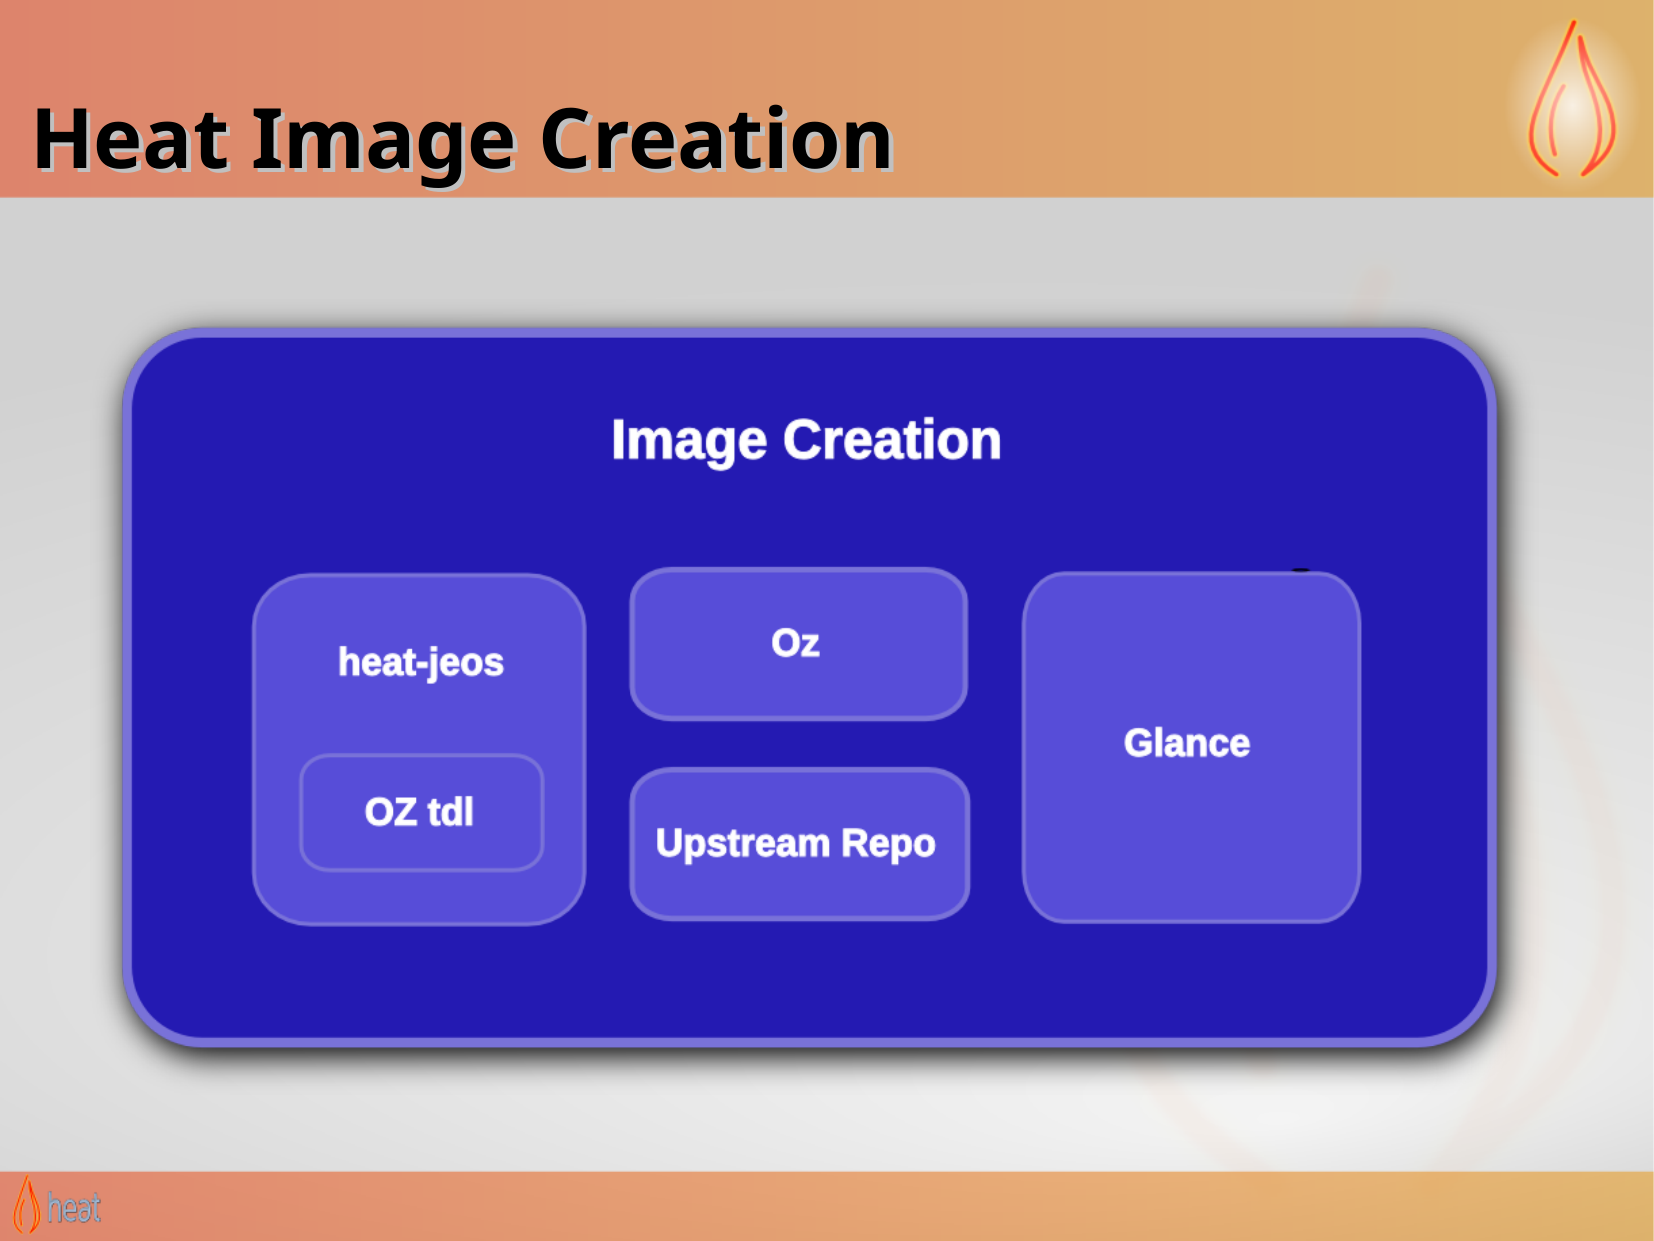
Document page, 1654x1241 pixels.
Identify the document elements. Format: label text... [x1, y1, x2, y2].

title Heat Image Creation [30, 23, 1606, 249]
picture [0, 0, 1654, 1241]
